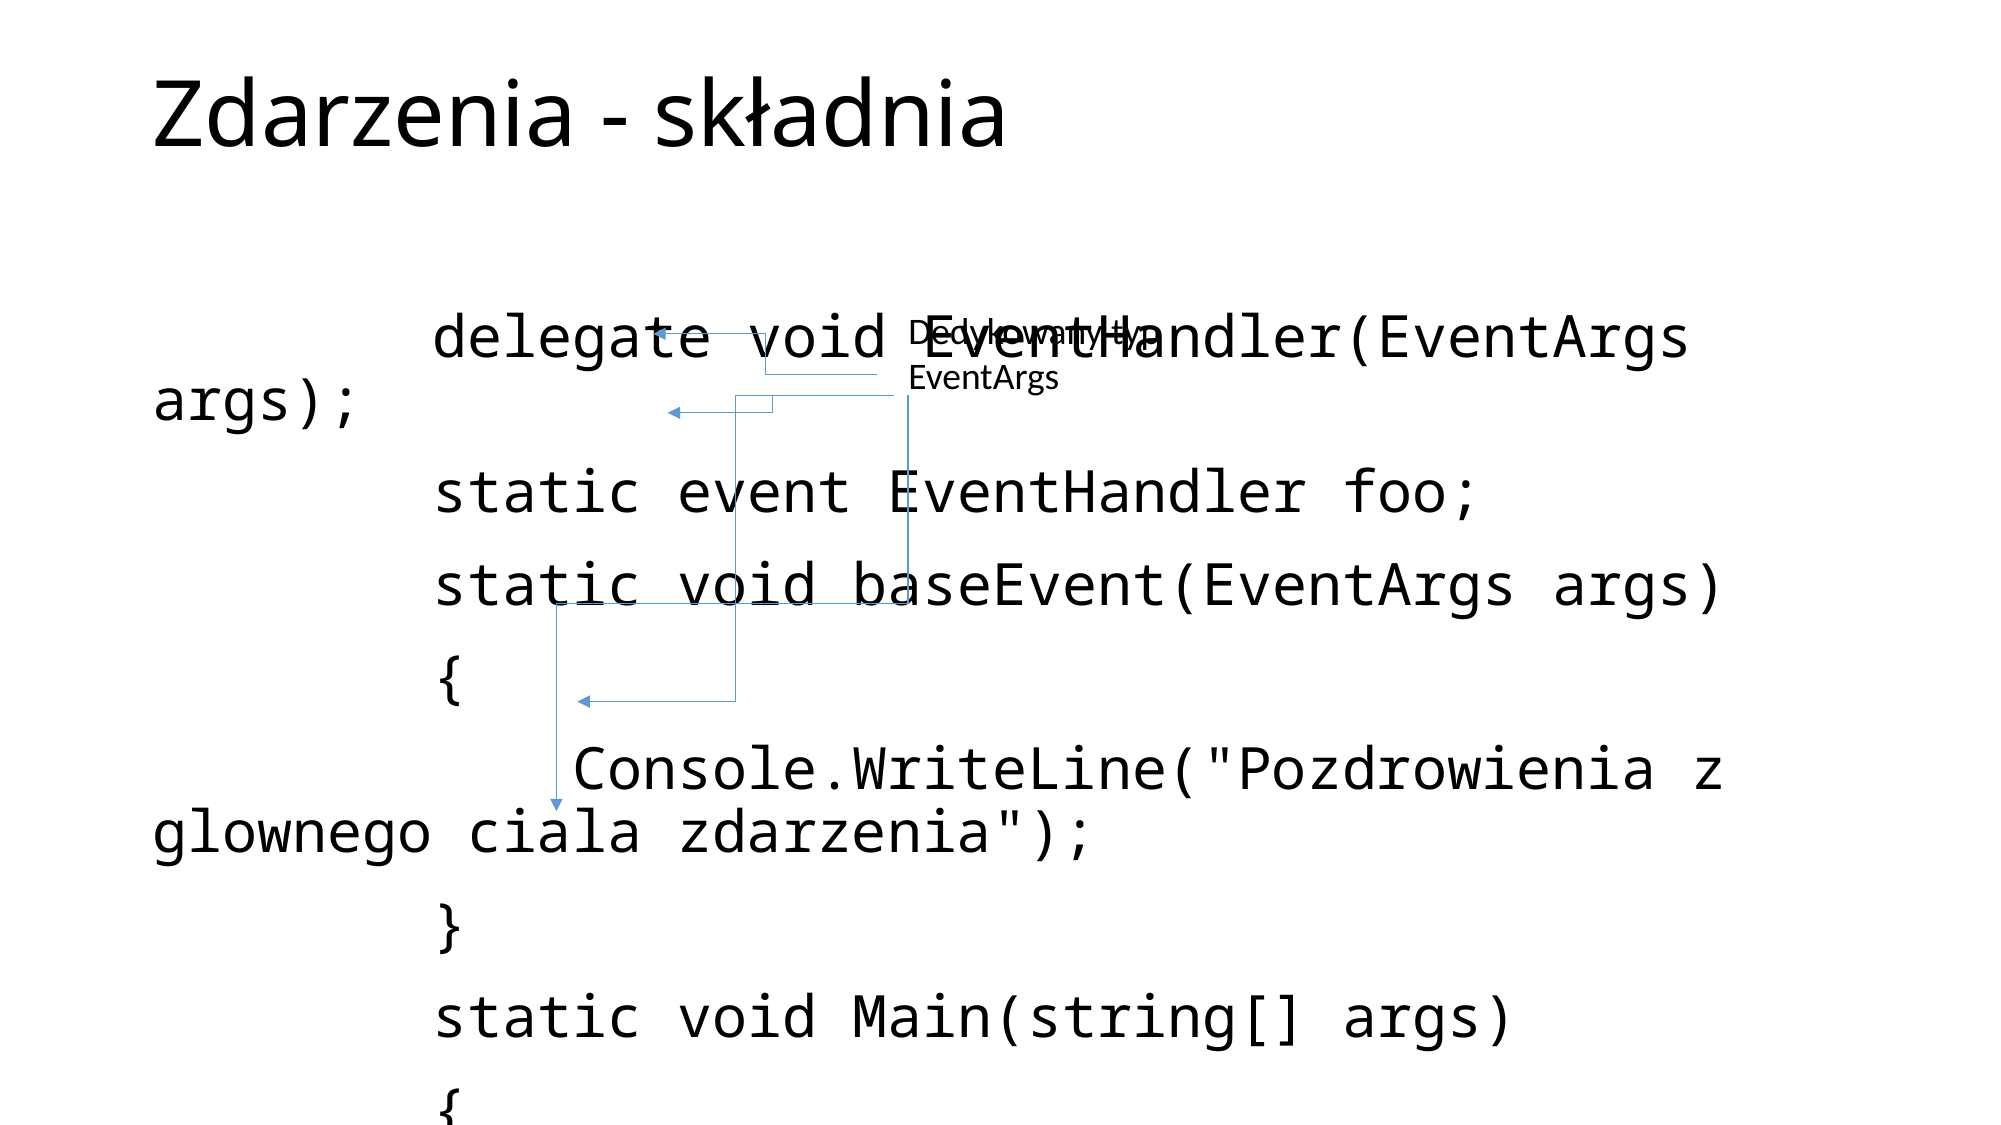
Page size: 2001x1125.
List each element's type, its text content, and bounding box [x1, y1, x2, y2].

list delegate void EventHandler(EventArgs args); static event EventHandler foo; static void baseEvent(EventArgs args) { Console.WriteLine("Pozdrowienia z glownego ciala zdarzenia"); } static void Main(string[] args) { foo = new EventHandler(baseEvent); foo += myEvent; foo.Invoke(new EventArgs()); } static void myEvent(EventArgs args) { Console.WriteLine("i z ciala zaimplementowanego w ramach klienta oprogramowania"); } [736, 396, 907, 603]
list delegate void EventHandler(EventArgs args); static event EventHandler foo; static void baseEvent(EventArgs args) { Console.WriteLine("Pozdrowienia z glownego ciala zdarzenia"); } static void Main(string[] args) { foo = new EventHandler(baseEvent); foo += myEvent; foo.Invoke(new EventArgs()); } static void myEvent(EventArgs args) { Console.WriteLine("i z ciala zaimplementowanego w ramach klienta oprogramowania"); } [137, 299, 1863, 1014]
title Zdarzenia - składnia [137, 59, 1863, 278]
text_box Dedykowany typ EventArgs [893, 299, 1183, 405]
